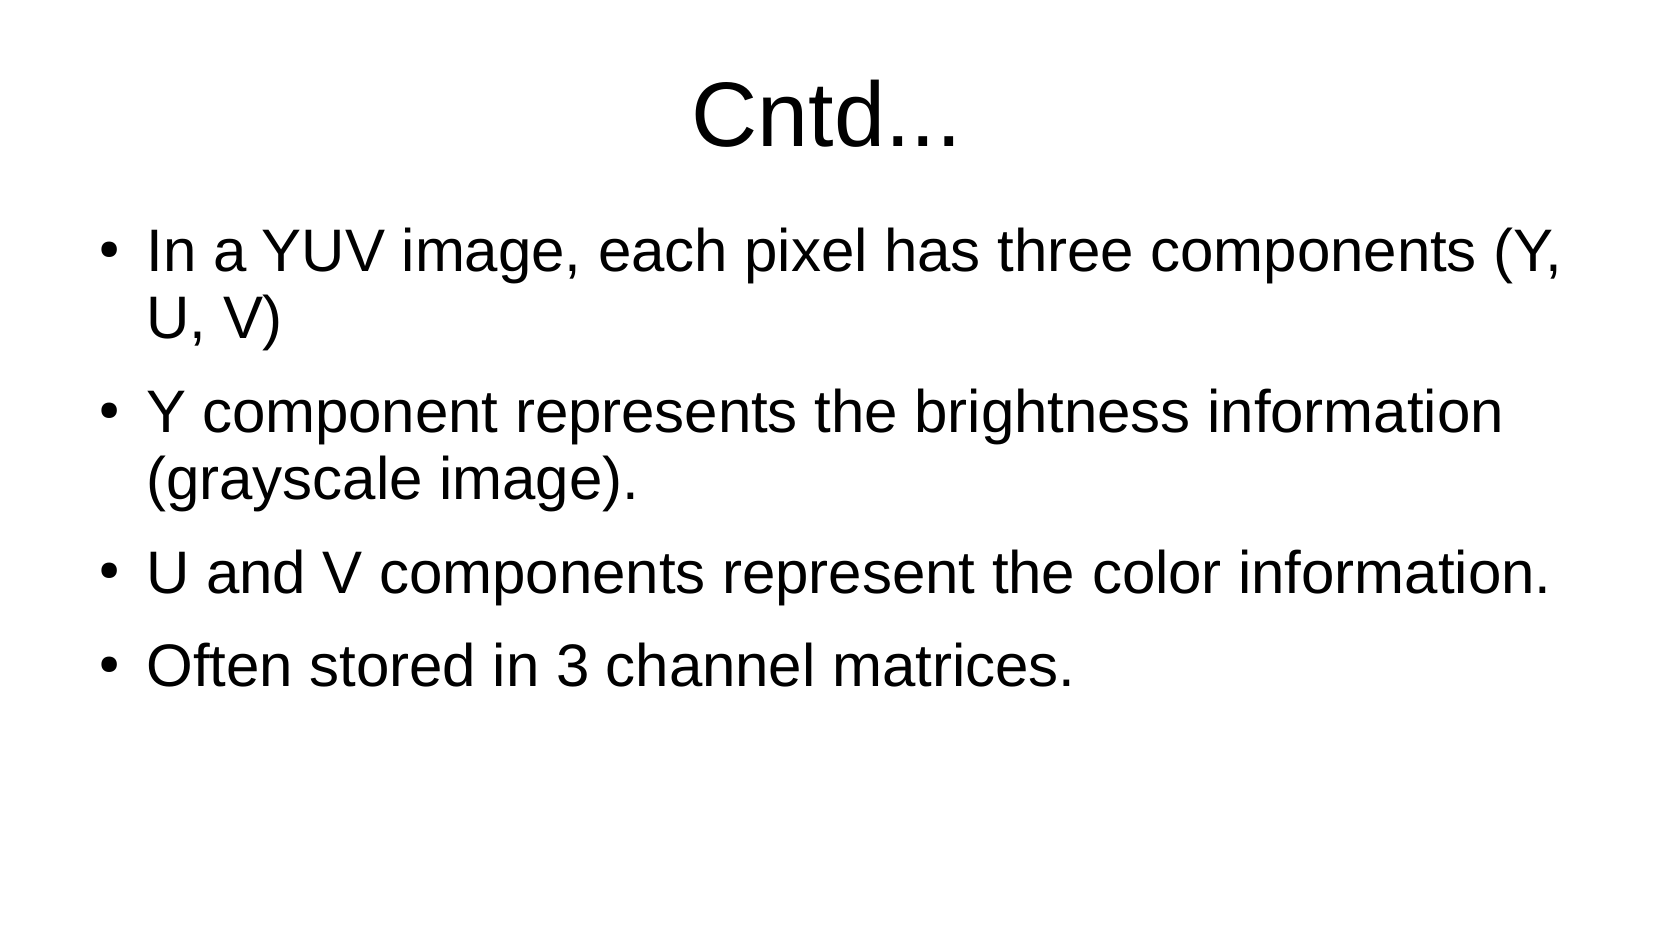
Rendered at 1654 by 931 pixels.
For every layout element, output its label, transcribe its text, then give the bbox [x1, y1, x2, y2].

title Cntd... [82, 37, 1571, 193]
list In a YUV image, each pixel has three components (Y, U, V) Y component represents the brightness information (grayscale image). U and V components represent the color information. Often stored in 3 channel matrices. [82, 217, 1571, 758]
